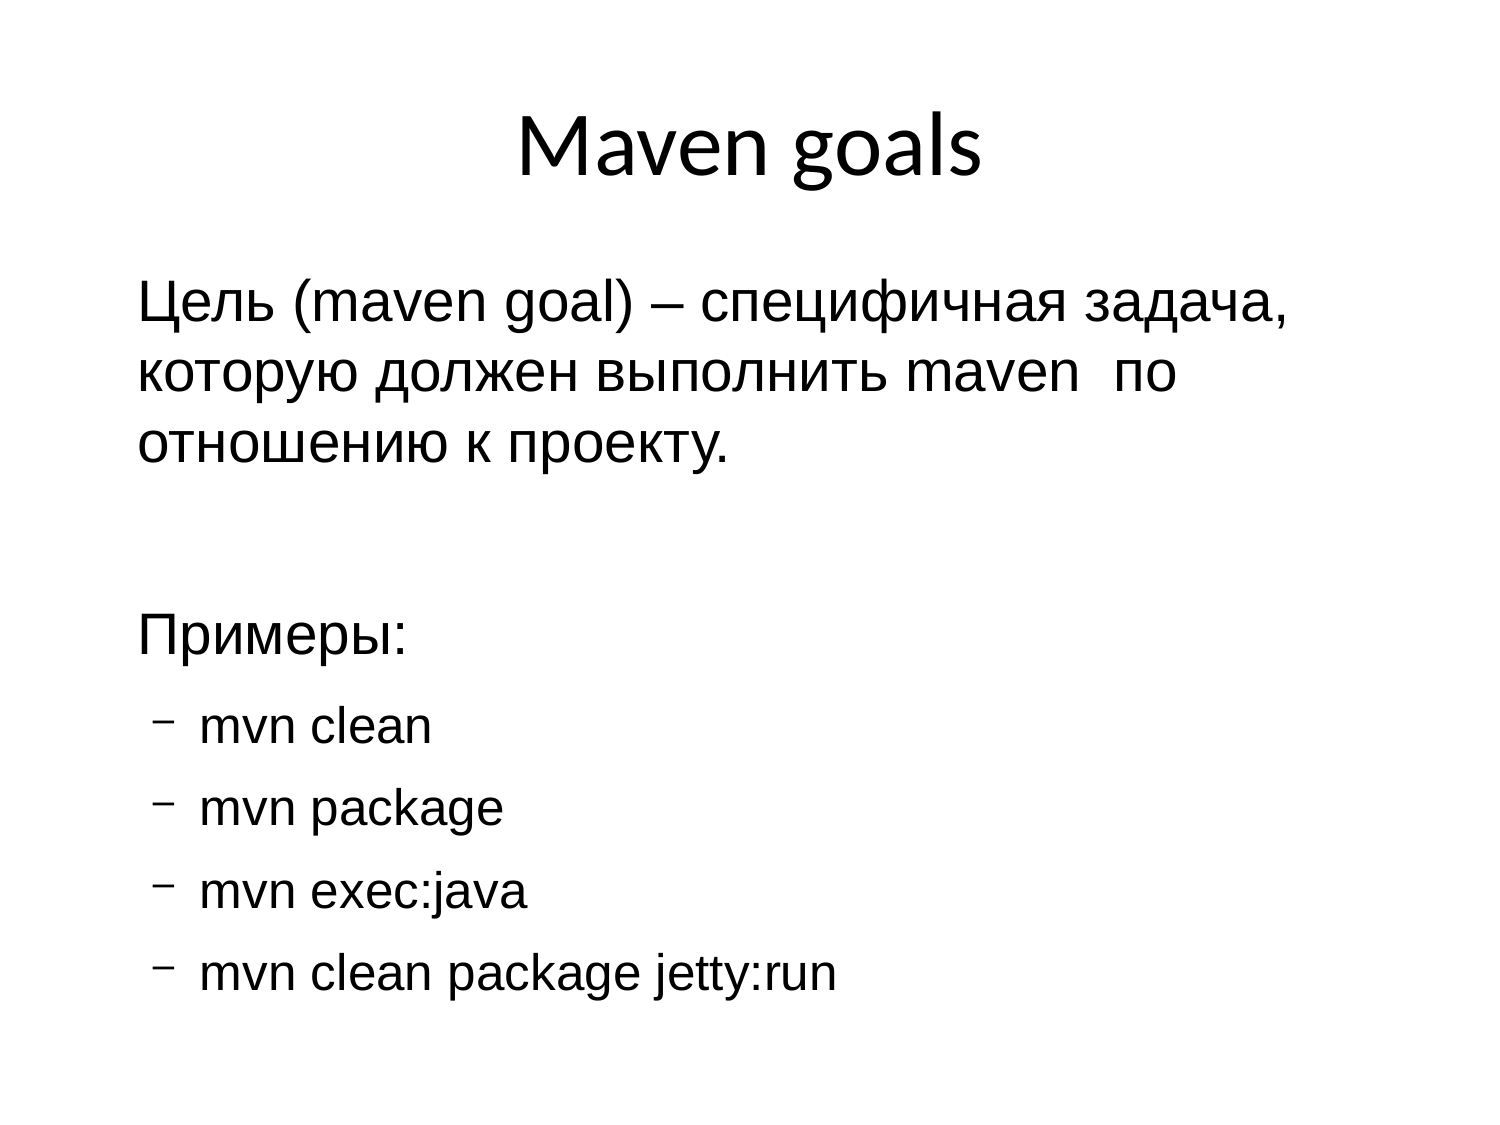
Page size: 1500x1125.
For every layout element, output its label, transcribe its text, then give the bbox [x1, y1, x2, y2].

list Цель (maven goal) – специфичная задача, которую должен выполнить maven по отношению к проекту. Примеры: mvn clean mvn package mvn exec:java mvn clean package jetty:run [75, 262, 1426, 1005]
title Maven goals [75, 45, 1426, 233]
